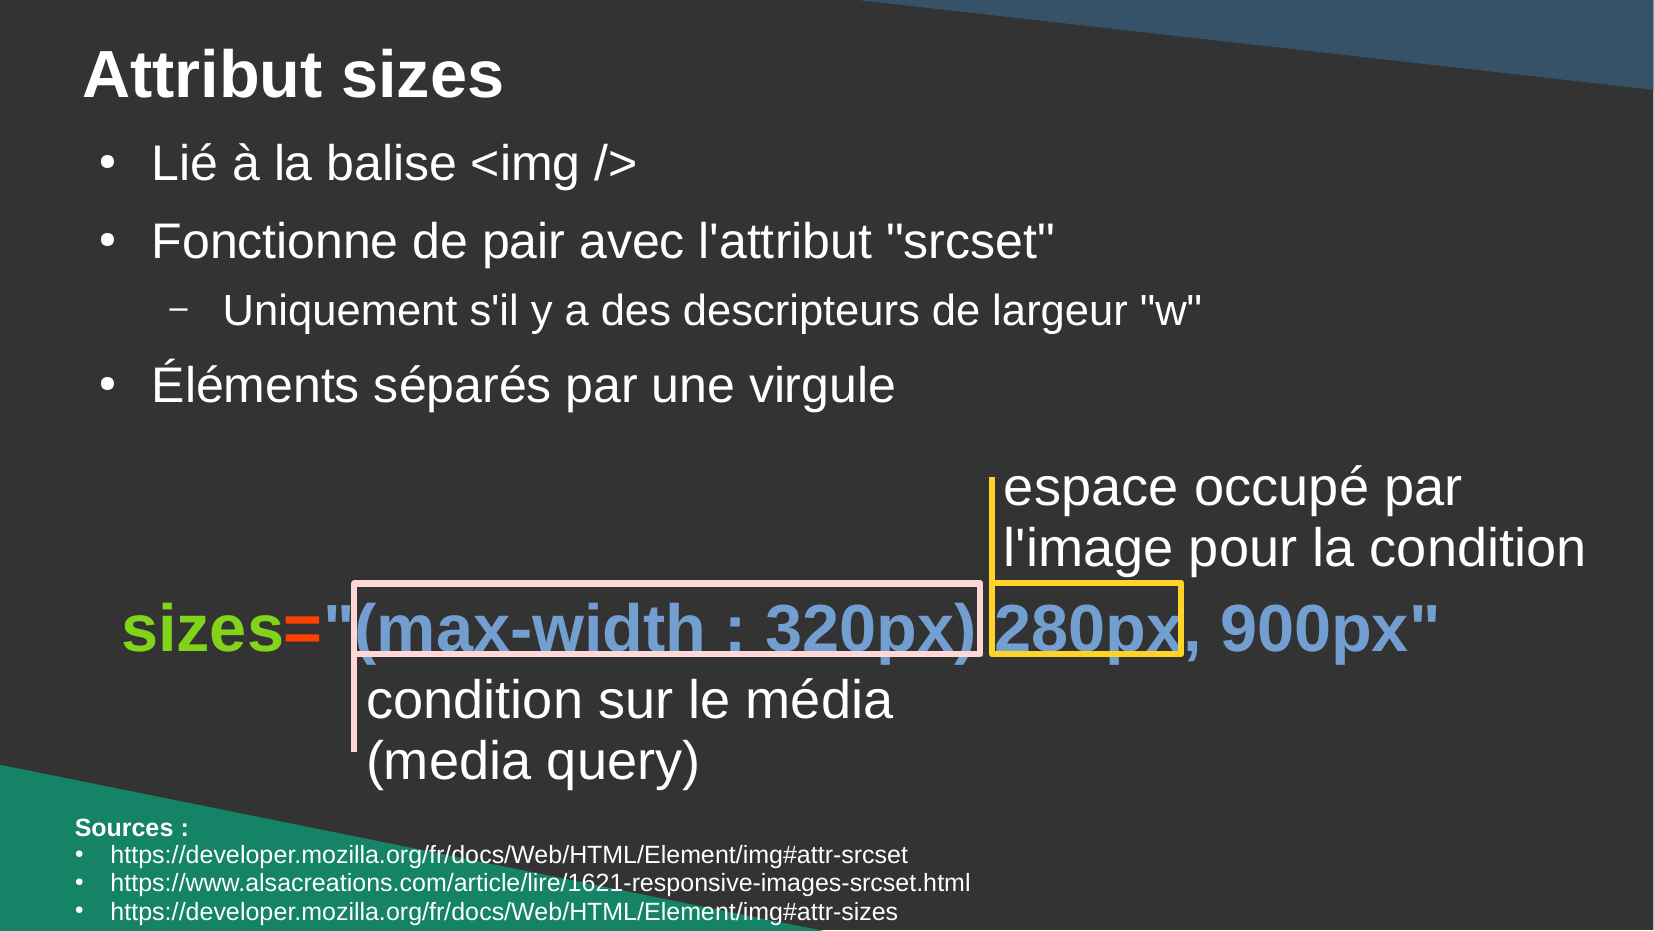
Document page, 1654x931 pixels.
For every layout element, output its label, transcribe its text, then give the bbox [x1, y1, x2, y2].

text_box sizes="(max-width : 320px) 280px, 900px" [995, 586, 1178, 651]
title Attribut sizes [82, 37, 1571, 122]
text_box sizes="(max-width : 320px) 280px, 900px" [357, 587, 977, 651]
text_box [857, 0, 1654, 90]
text_box sizes="(max-width : 320px) 280px, 900px" [357, 583, 1560, 707]
text_box sizes="(max-width : 320px) 280px, 900px" [106, 583, 351, 707]
title espace occupé par l'image pour la condition [1003, 456, 1630, 578]
text_box [0, 764, 200, 931]
list Lié à la balise <img /> Fonctionne de pair avec l'attribut "srcset" Uniquement s'il y a des descripteurs de largeur "w" Éléments séparés par une virgule [80, 135, 1605, 426]
title condition sur le média (media query) [366, 669, 993, 791]
text_box Sources : https://developer.mozilla.org/fr/docs/Web/HTML/Element/img#attr-srcset https://www.alsacreations.com/article/lire/1621-responsive-images-srcset.html https://developer.mozilla.org/fr/docs/Web/HTML/Element/img#attr-sizes [60, 805, 1546, 931]
